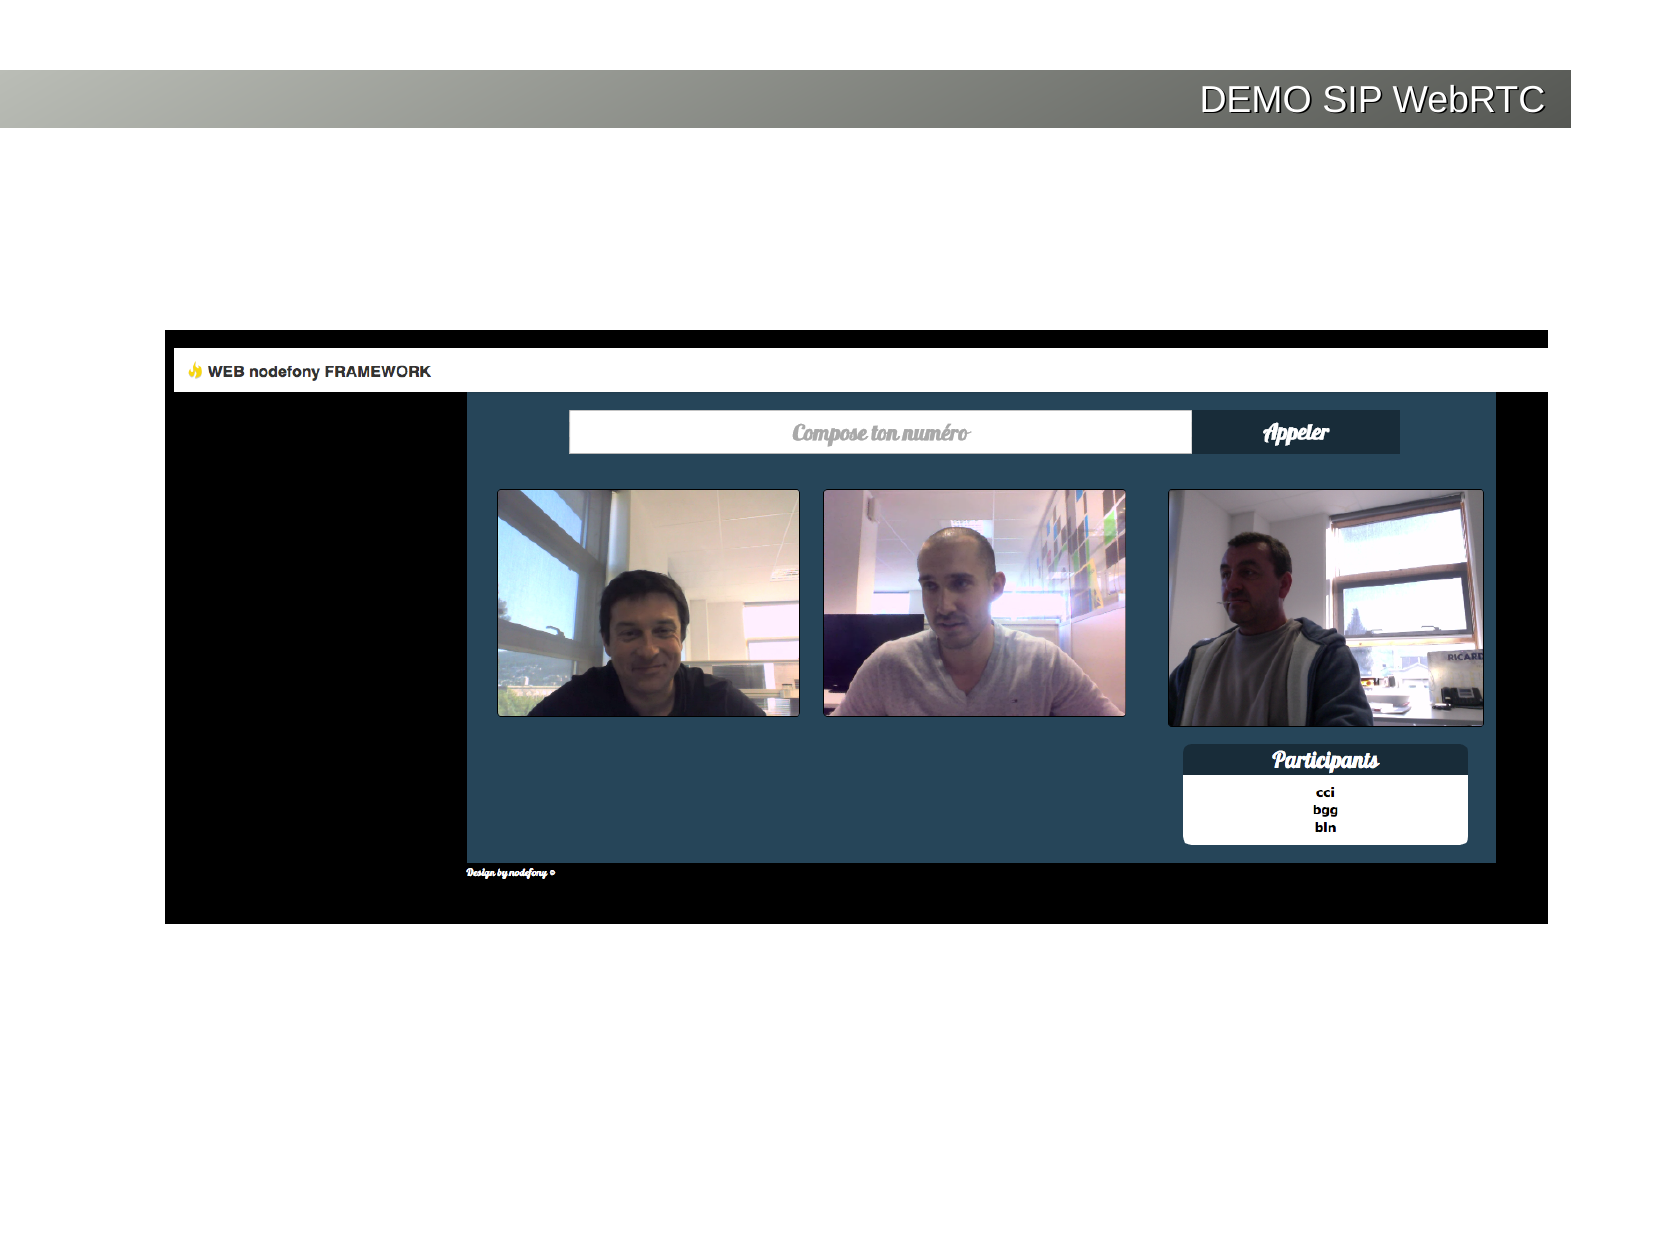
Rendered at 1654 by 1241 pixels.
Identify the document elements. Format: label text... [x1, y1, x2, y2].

picture [165, 330, 1548, 924]
text_box DEMO SIP WebRTC [0, 70, 1571, 128]
